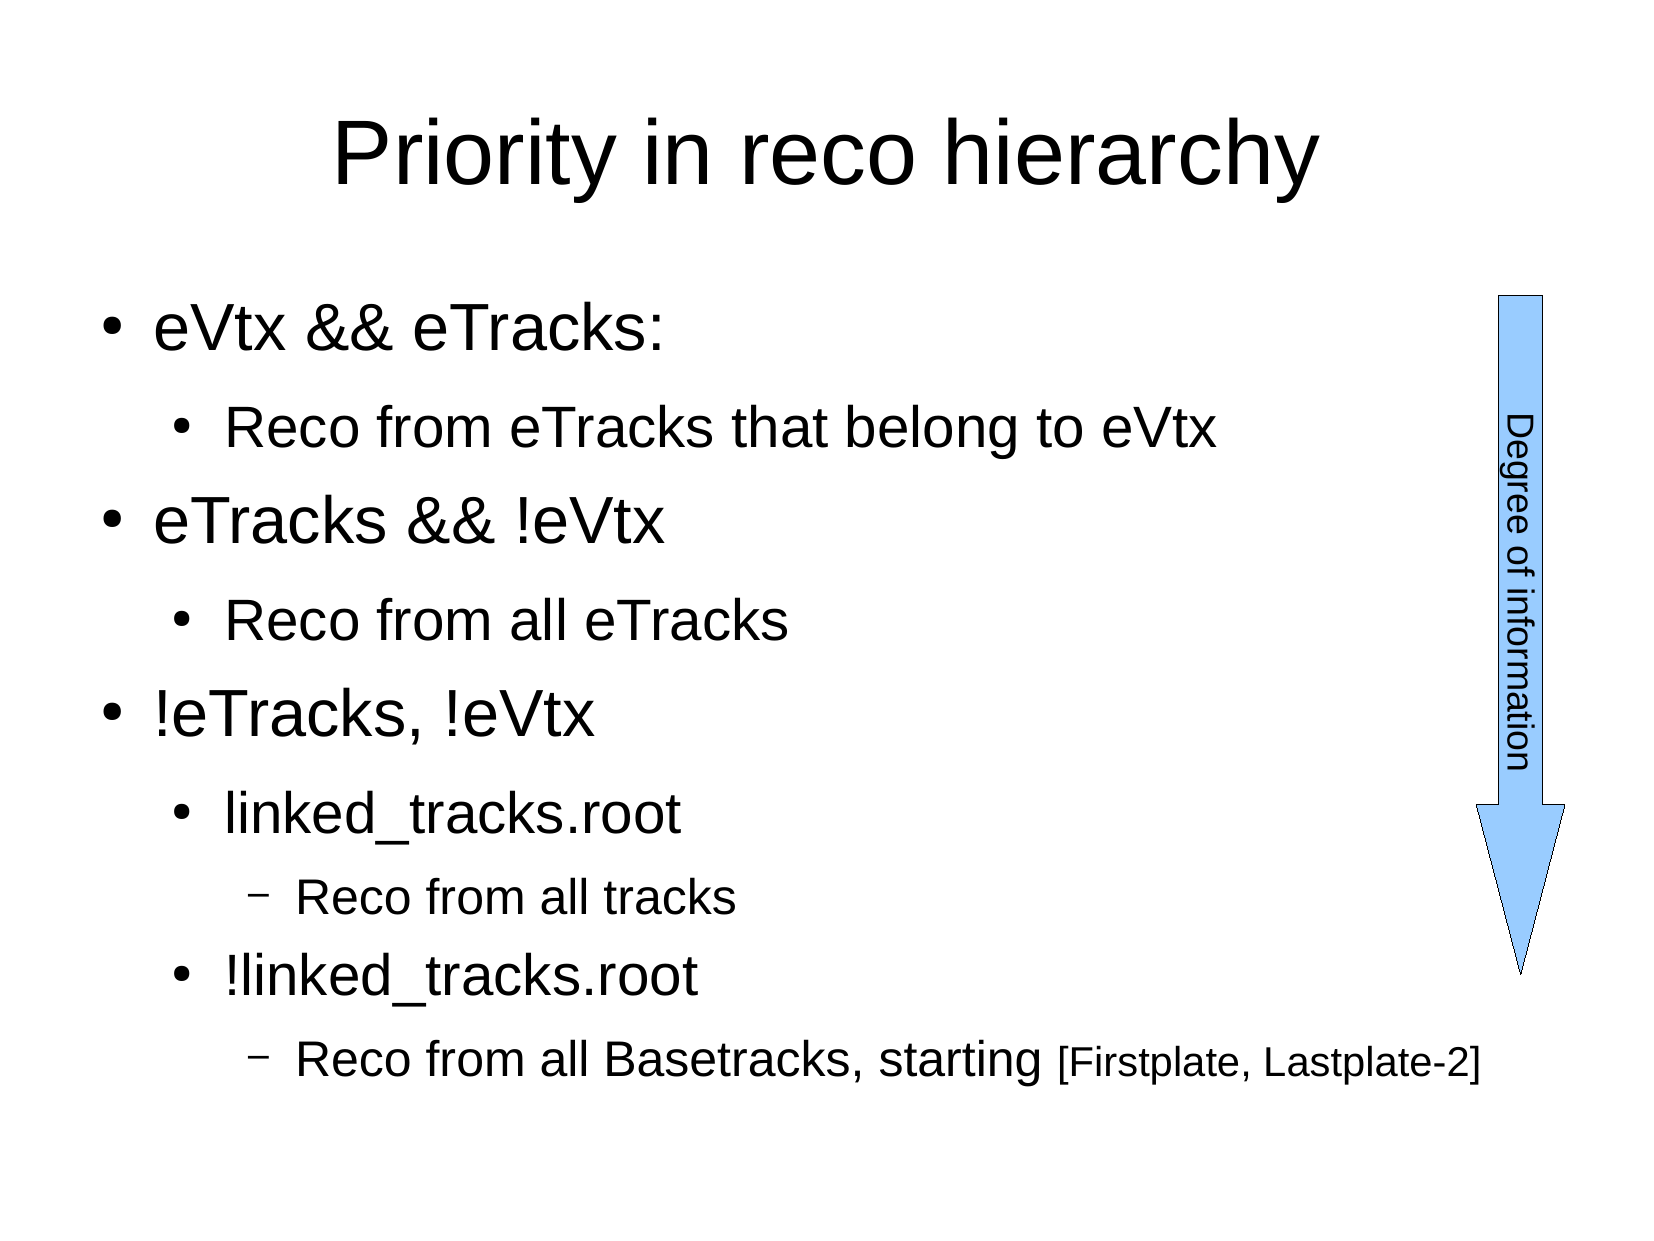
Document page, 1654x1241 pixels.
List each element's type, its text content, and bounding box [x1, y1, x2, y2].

text_box Degree of information [1476, 295, 1565, 975]
title Priority in reco hierarchy [82, 49, 1571, 257]
list eVtx && eTracks: Reco from eTracks that belong to eVtx eTracks && !eVtx Reco from all eTracks !eTracks, !eVtx linked_tracks.root Reco from all tracks !linked_tracks.root Reco from all Basetracks, starting [Firstplate, Lastplate-2] [82, 290, 1571, 1109]
